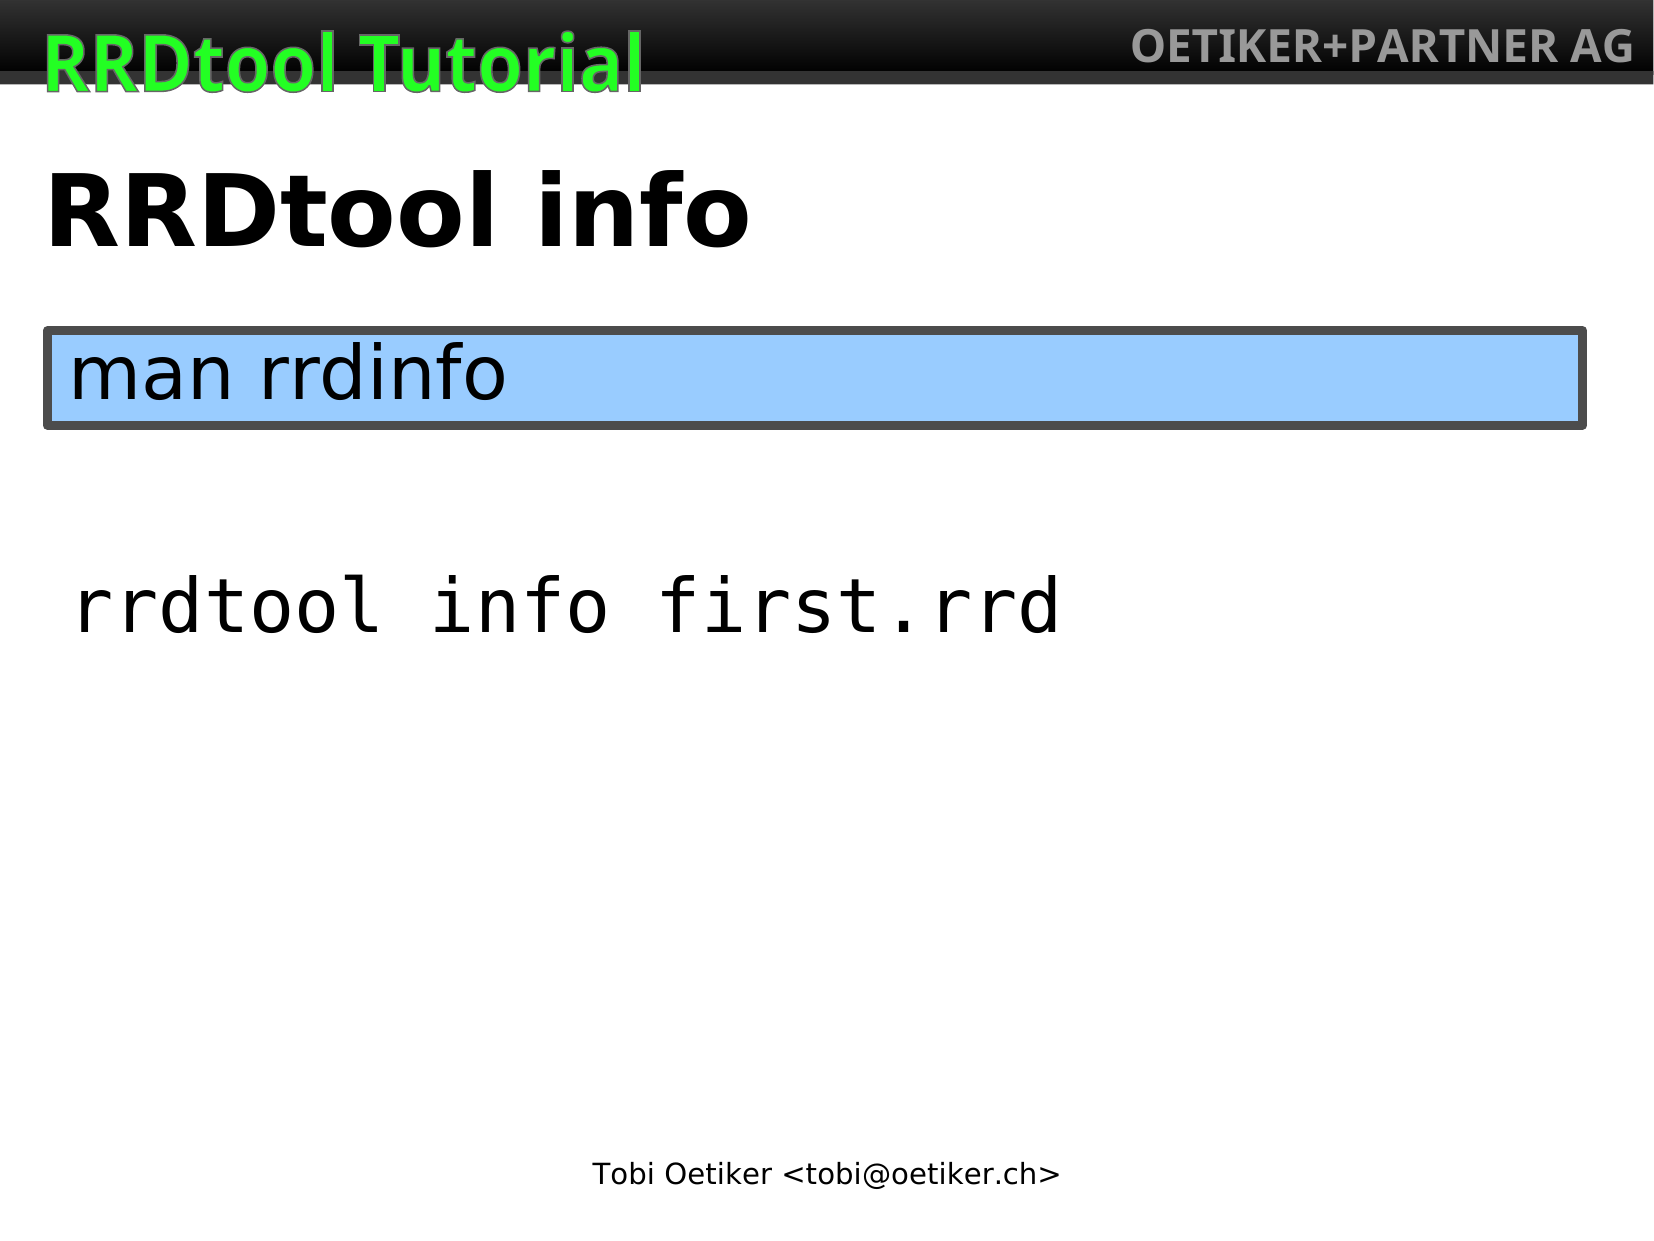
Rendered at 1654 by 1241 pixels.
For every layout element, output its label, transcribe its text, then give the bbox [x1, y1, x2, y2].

list man rrdinfo rrdtool info first.rrd [50, 329, 1571, 1099]
text_box [1571, 330, 1583, 426]
title RRDtool info [43, 137, 1582, 287]
